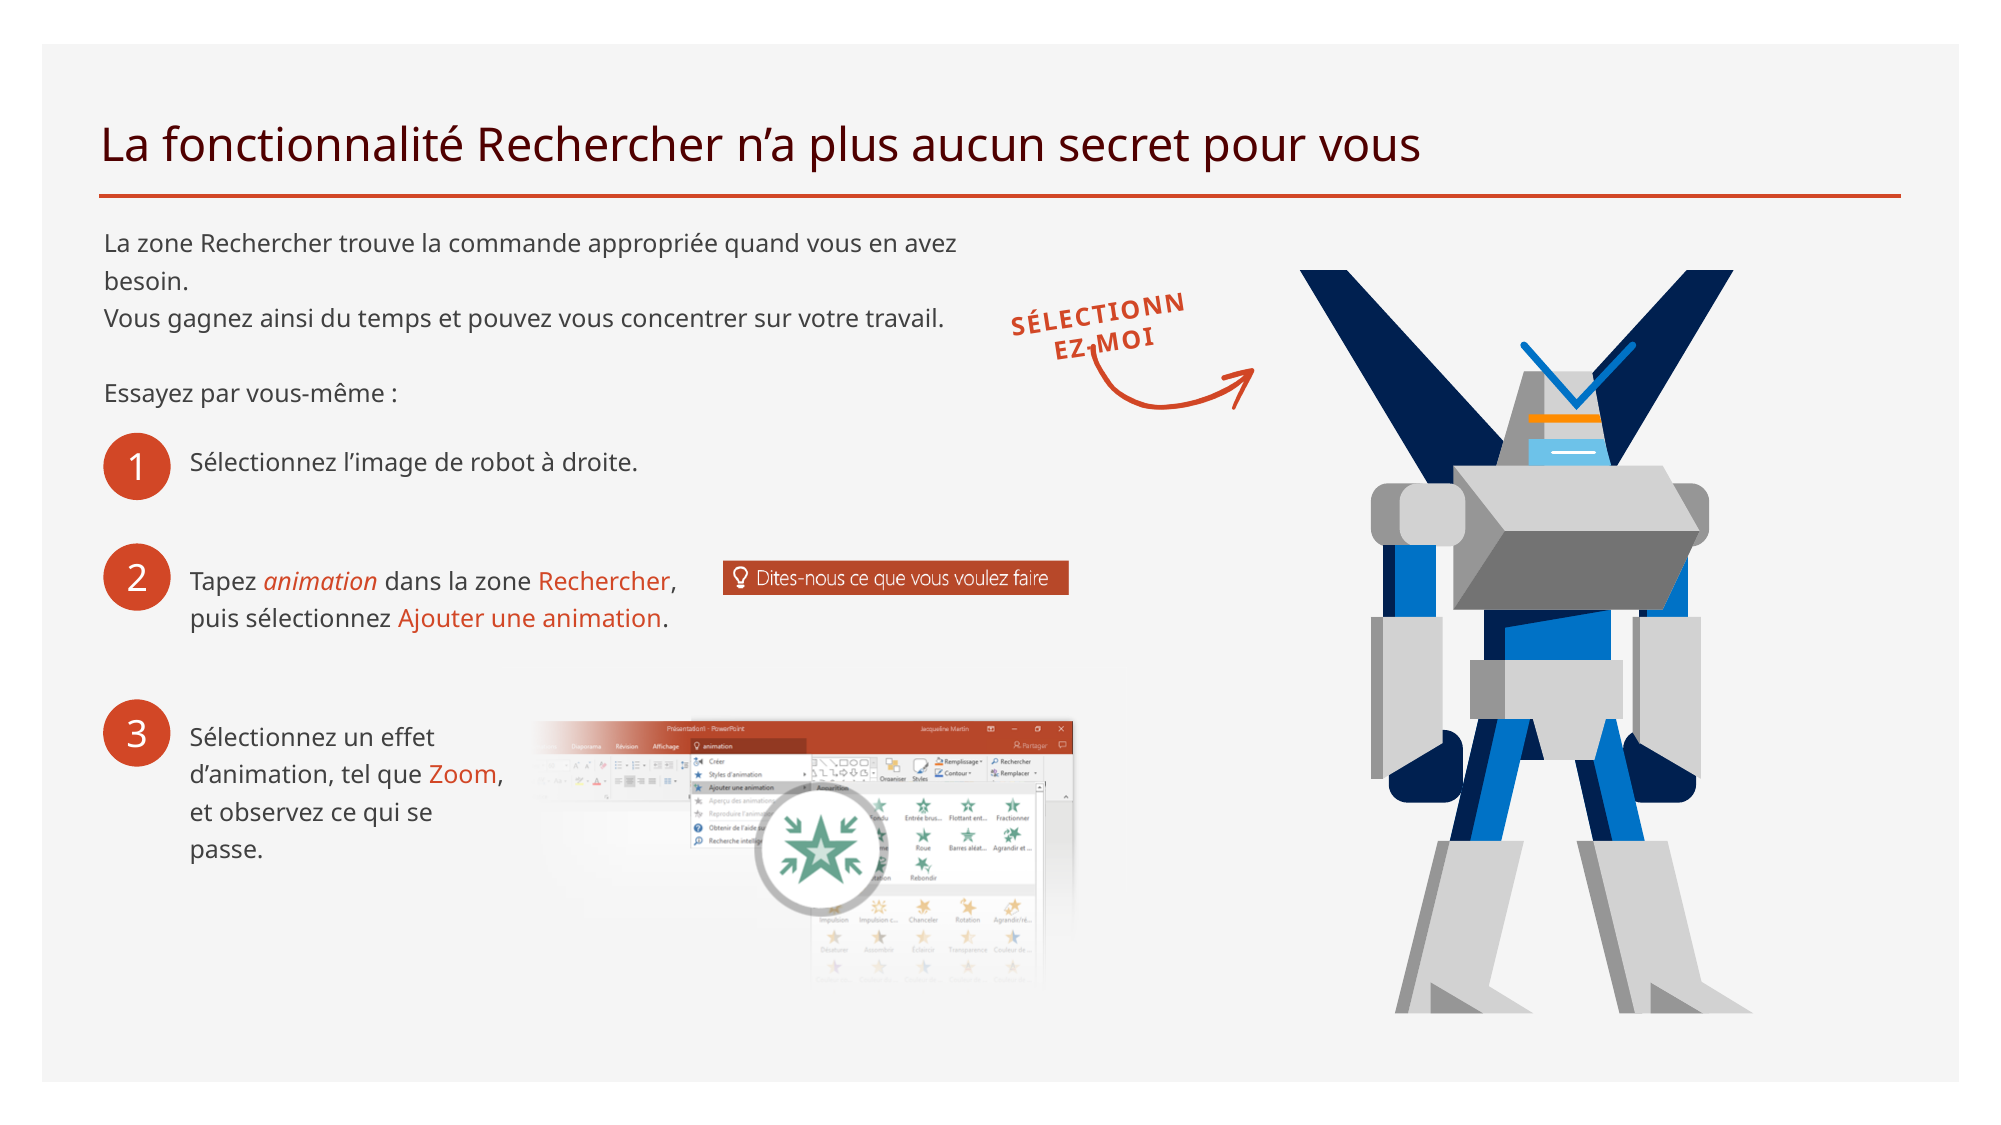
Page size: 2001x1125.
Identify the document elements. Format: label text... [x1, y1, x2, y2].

text_box La zone Rechercher trouve la commande appropriée quand vous en avez besoin. Vous gagnez ainsi du temps et pouvez vous concentrer sur votre travail. Essayez par vous-même : [88, 212, 1003, 416]
picture [1075, 273, 1276, 467]
text_box 3 [91, 702, 183, 763]
text_box [123, 497, 151, 501]
picture [723, 560, 1069, 595]
text_box SÉLECTIONNEZ-MOI [987, 274, 1205, 379]
picture [1298, 270, 1754, 1014]
text_box Sélectionnez un effet d’animation, tel que Zoom, et observez ce qui se passe. [174, 706, 502, 944]
text_box [121, 607, 153, 611]
text_box Tapez animation dans la zone Rechercher, puis sélectionnez Ajouter une animation. [174, 550, 711, 700]
text_box [121, 763, 152, 767]
text_box 2 [91, 546, 184, 607]
text_box Sélectionnez l’image de robot à droite. [174, 439, 687, 517]
picture [502, 667, 1127, 1068]
text_box 1 [91, 435, 184, 497]
title La fonctionnalité Rechercher n’a plus aucun secret pour vous [85, 73, 1630, 179]
